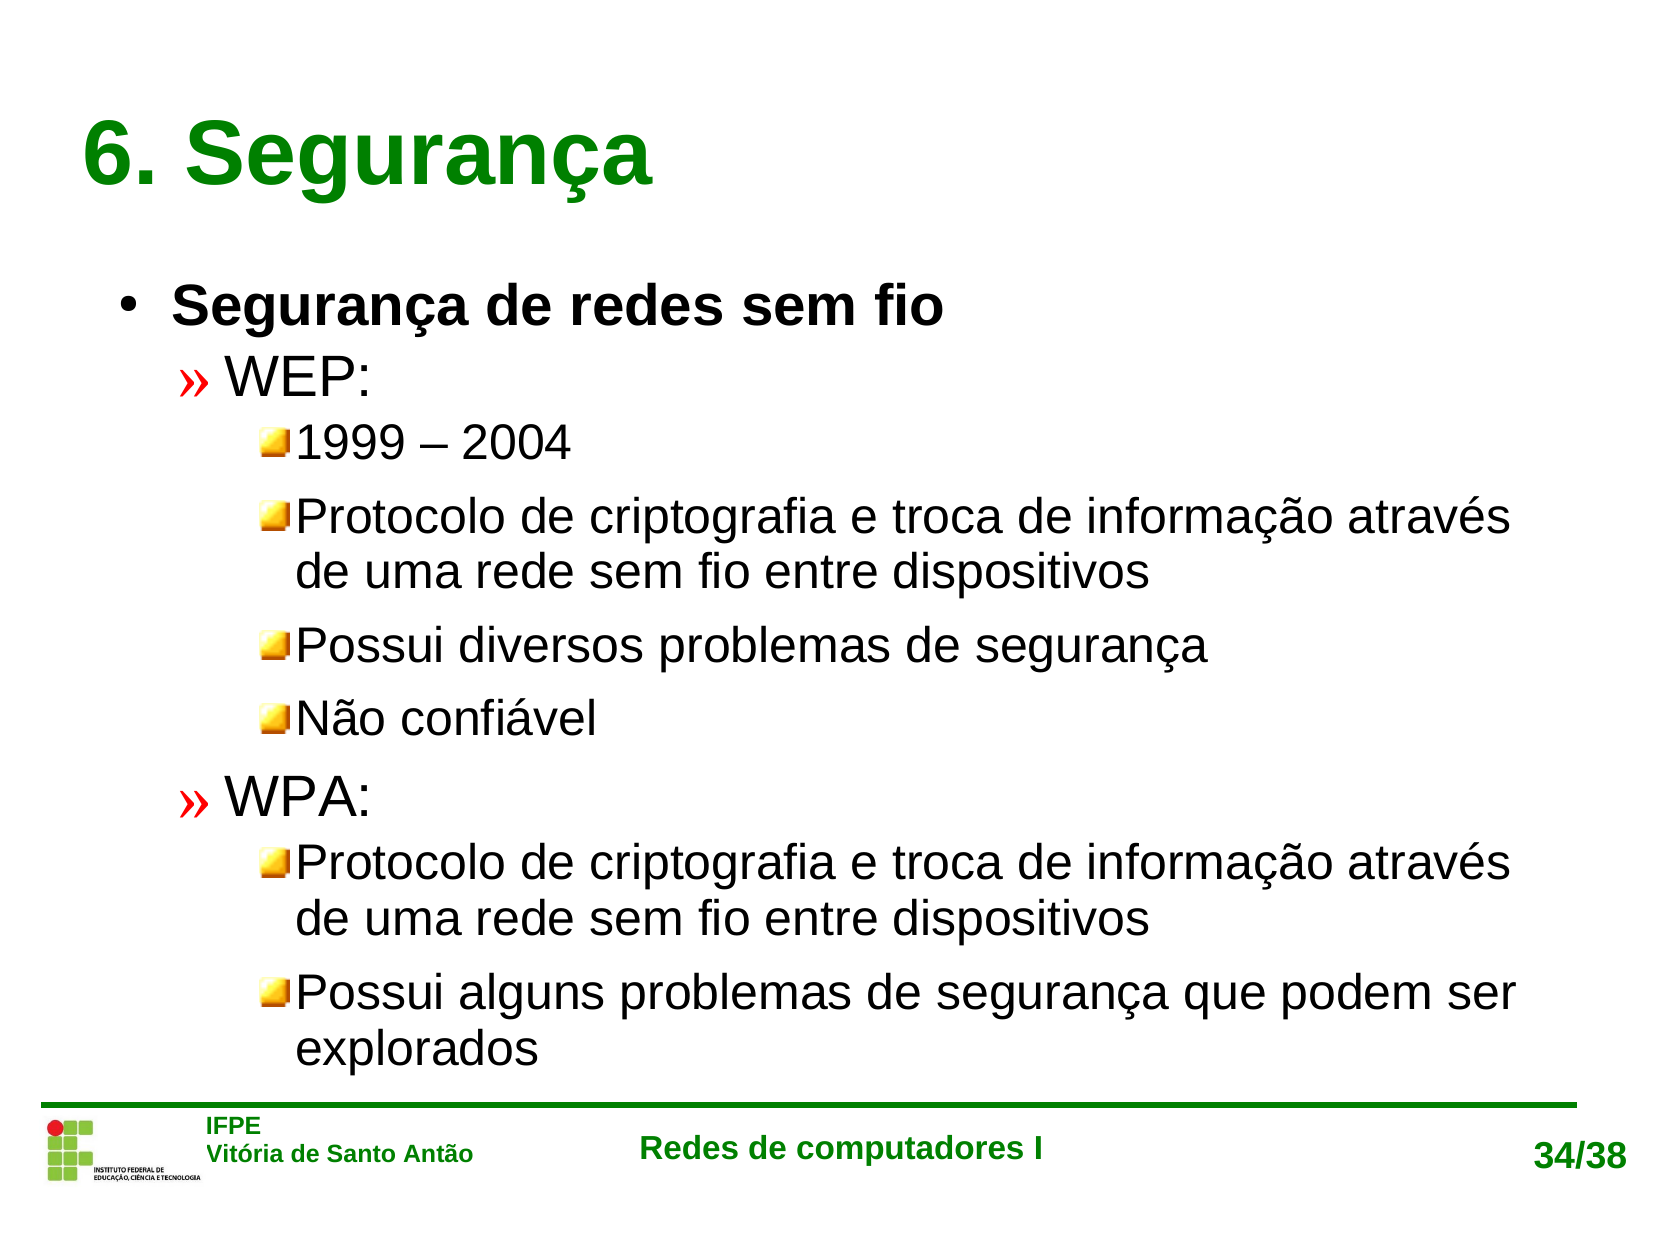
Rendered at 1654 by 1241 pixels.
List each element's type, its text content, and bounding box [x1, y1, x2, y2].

picture [39, 1111, 207, 1191]
list Segurança de redes sem fio WEP: 1999 – 2004 Protocolo de criptografia e troca de informação através de uma rede sem fio entre dispositivos Possui diversos problemas de segurança Não confiável WPA: Protocolo de criptografia e troca de informação através de uma rede sem fio entre dispositivos Possui alguns problemas de segurança que podem ser explorados [82, 272, 1571, 1091]
title 6. Segurança [82, 49, 1571, 257]
